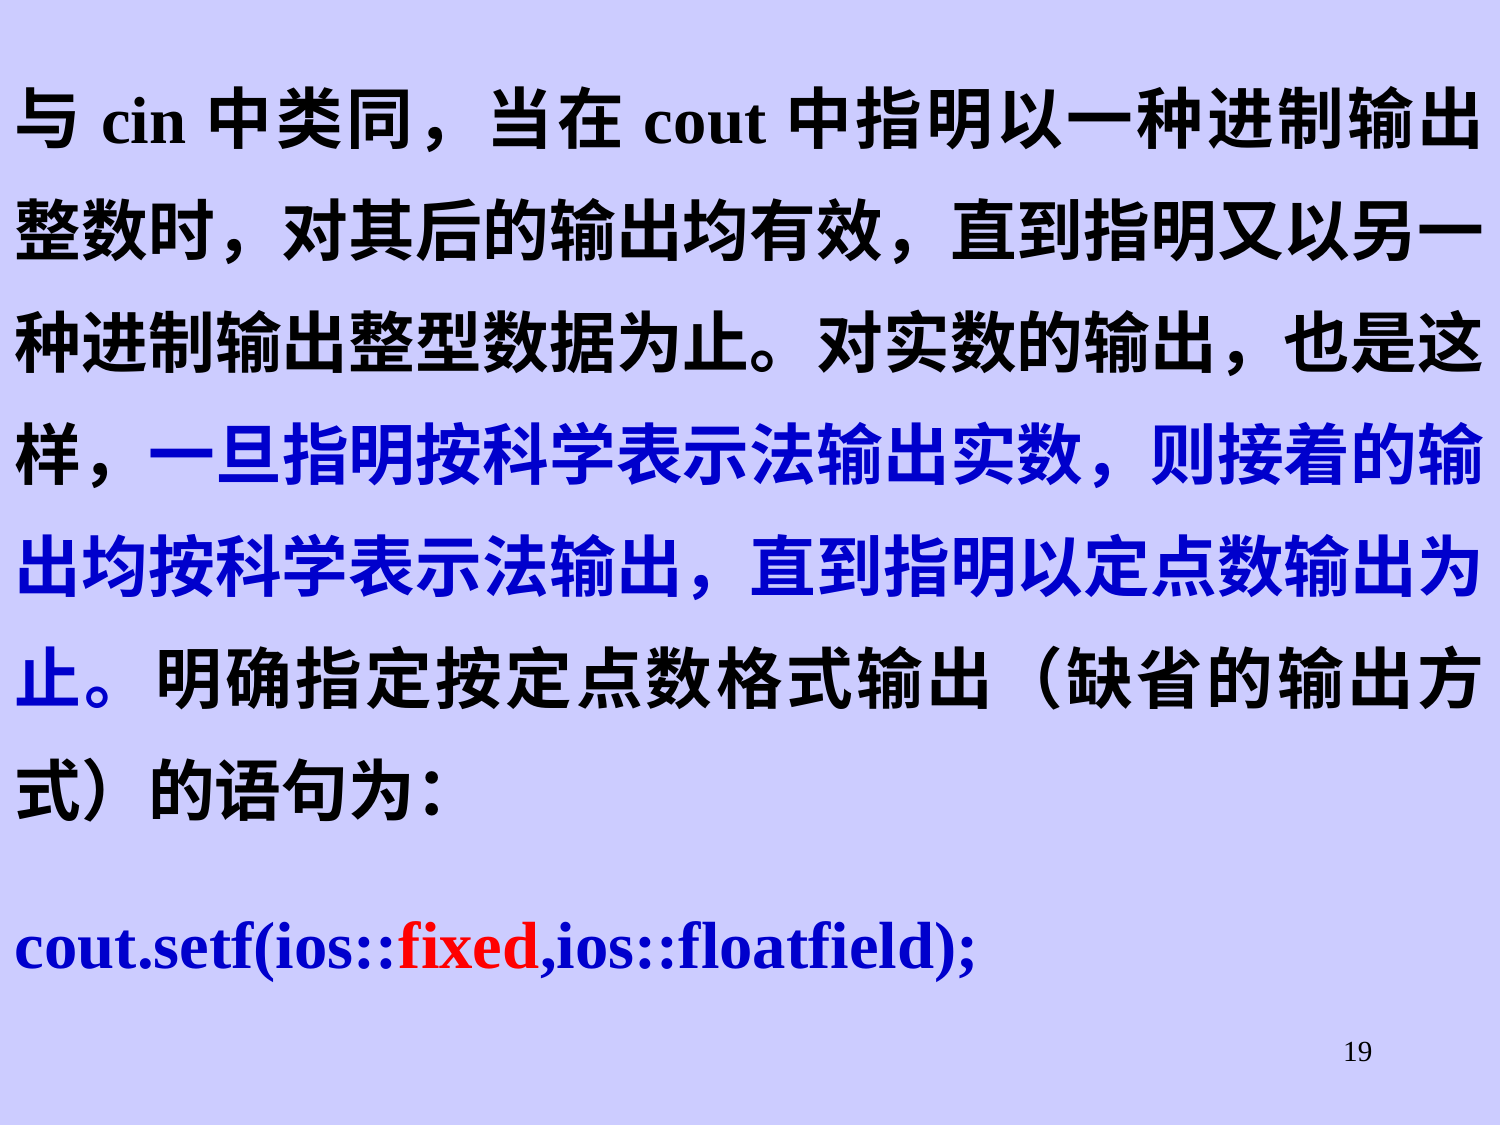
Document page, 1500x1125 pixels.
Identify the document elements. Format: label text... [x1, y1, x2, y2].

text_box <编号> [1074, 1025, 1388, 1101]
text_box 与cin中类同，当在cout中指明以一种进制输出整数时，对其后的输出均有效，直到指明又以另一种进制输出整型数据为止。对实数的输出，也是这样，一旦指明按科学表示法输出实数，则接着的输出均按科学表示法输出，直到指明以定点数输出为止。明确指定按定点数格式输出（缺省的输出方式）的语句为： cout.setf(ios::fixed,ios::floatfield); [0, 37, 1500, 990]
